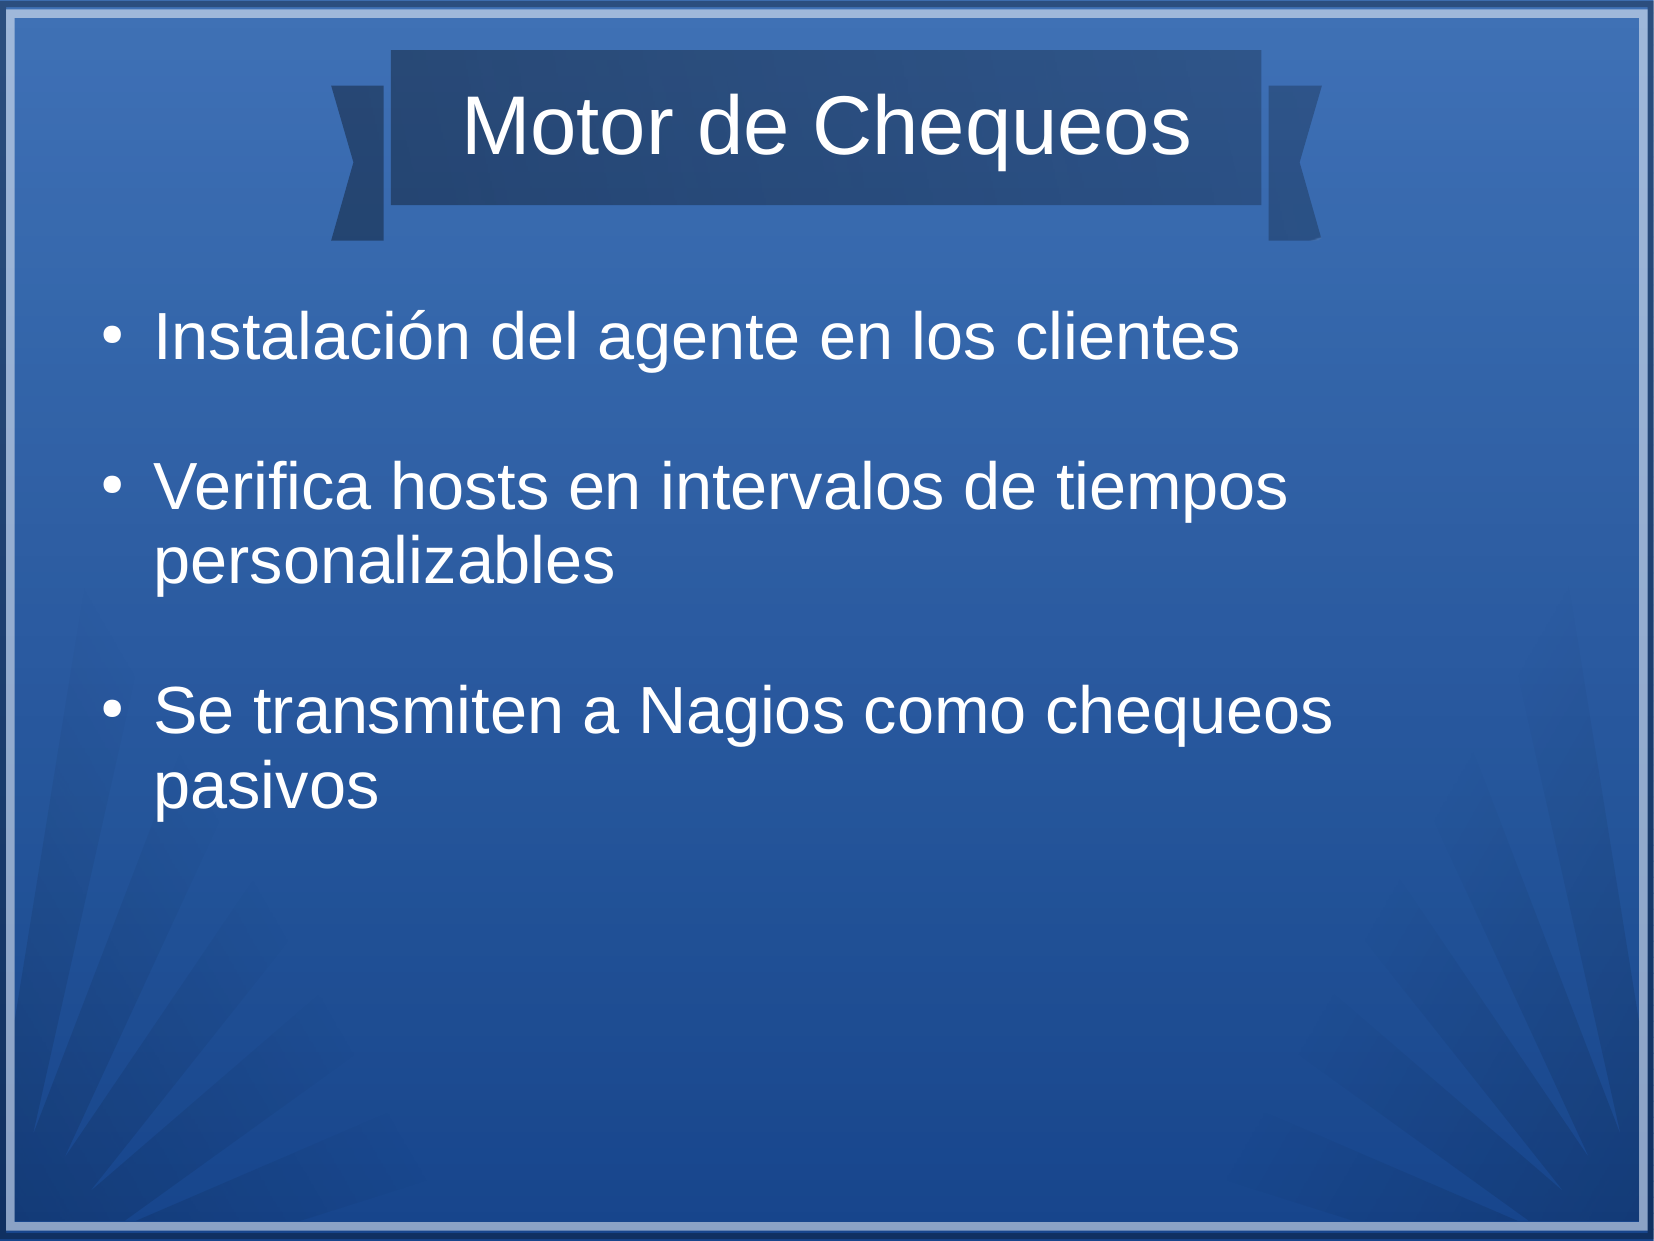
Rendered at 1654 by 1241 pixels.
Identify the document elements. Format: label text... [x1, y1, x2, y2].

title Motor de Chequeos [389, 47, 1264, 205]
list Instalación del agente en los clientes Verifica hosts en intervalos de tiempos personalizables Se transmiten a Nagios como chequeos pasivos [82, 299, 1571, 1241]
